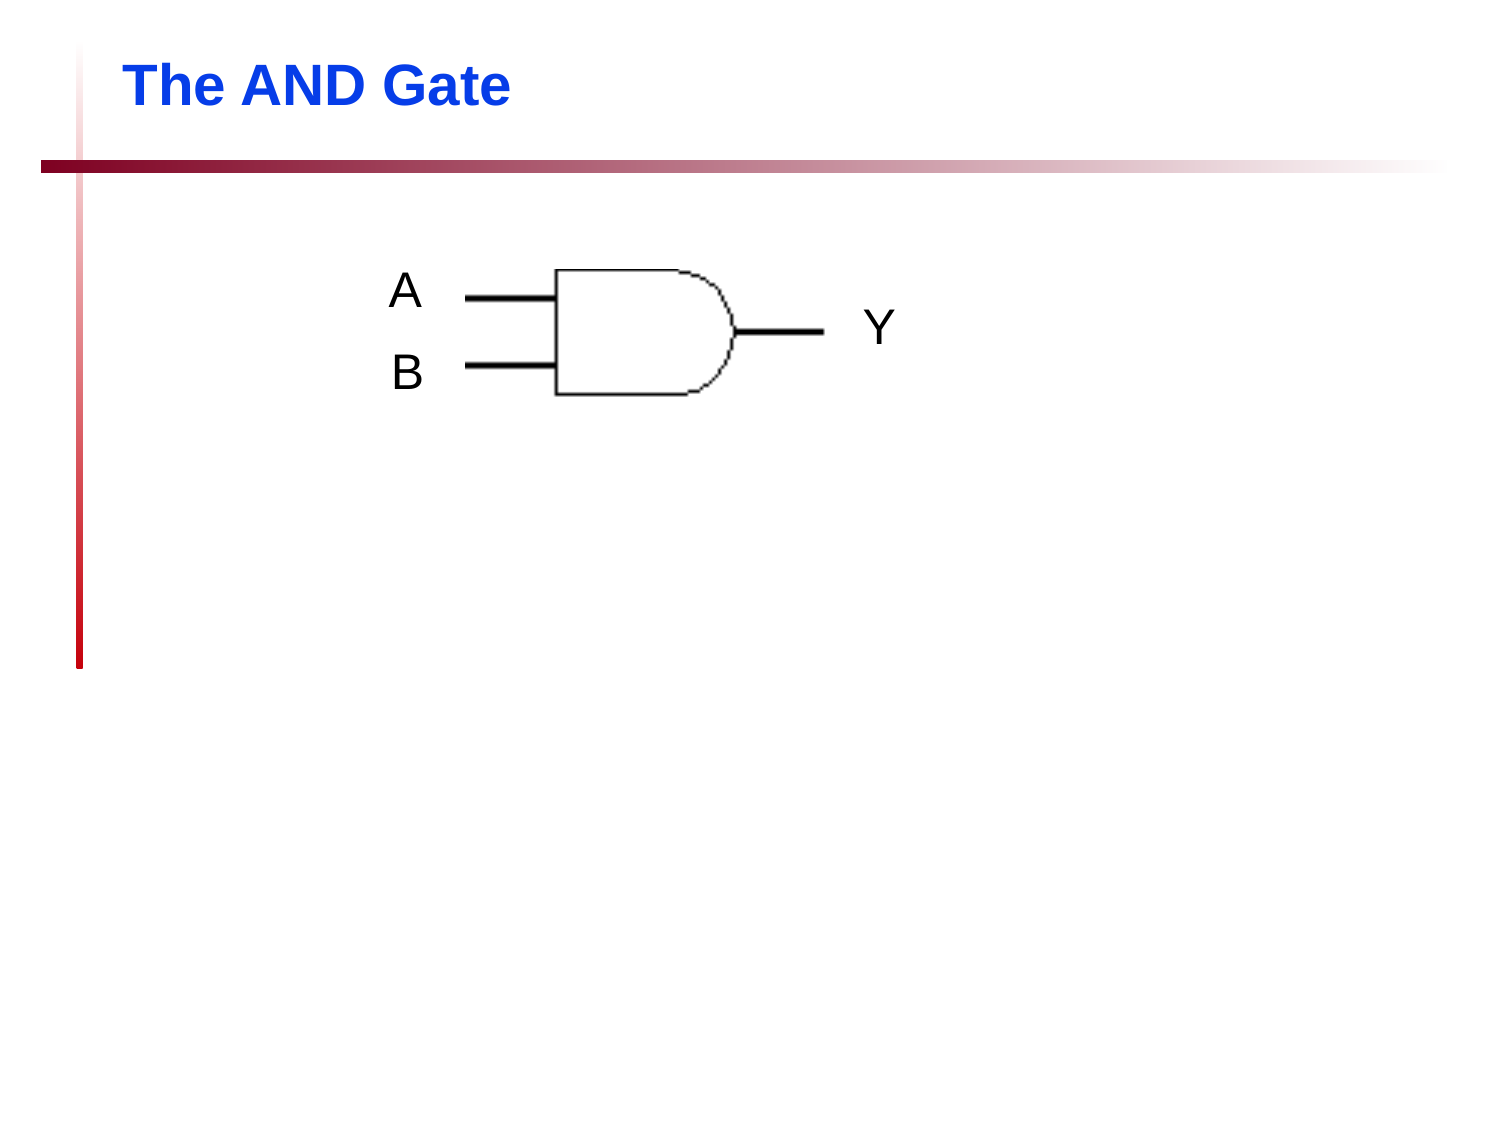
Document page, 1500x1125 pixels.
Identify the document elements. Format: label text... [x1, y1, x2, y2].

picture [465, 269, 828, 400]
text_box Y [848, 287, 911, 363]
text_box B [376, 331, 439, 407]
text_box A [373, 249, 437, 325]
title The AND Gate [112, 43, 1400, 240]
